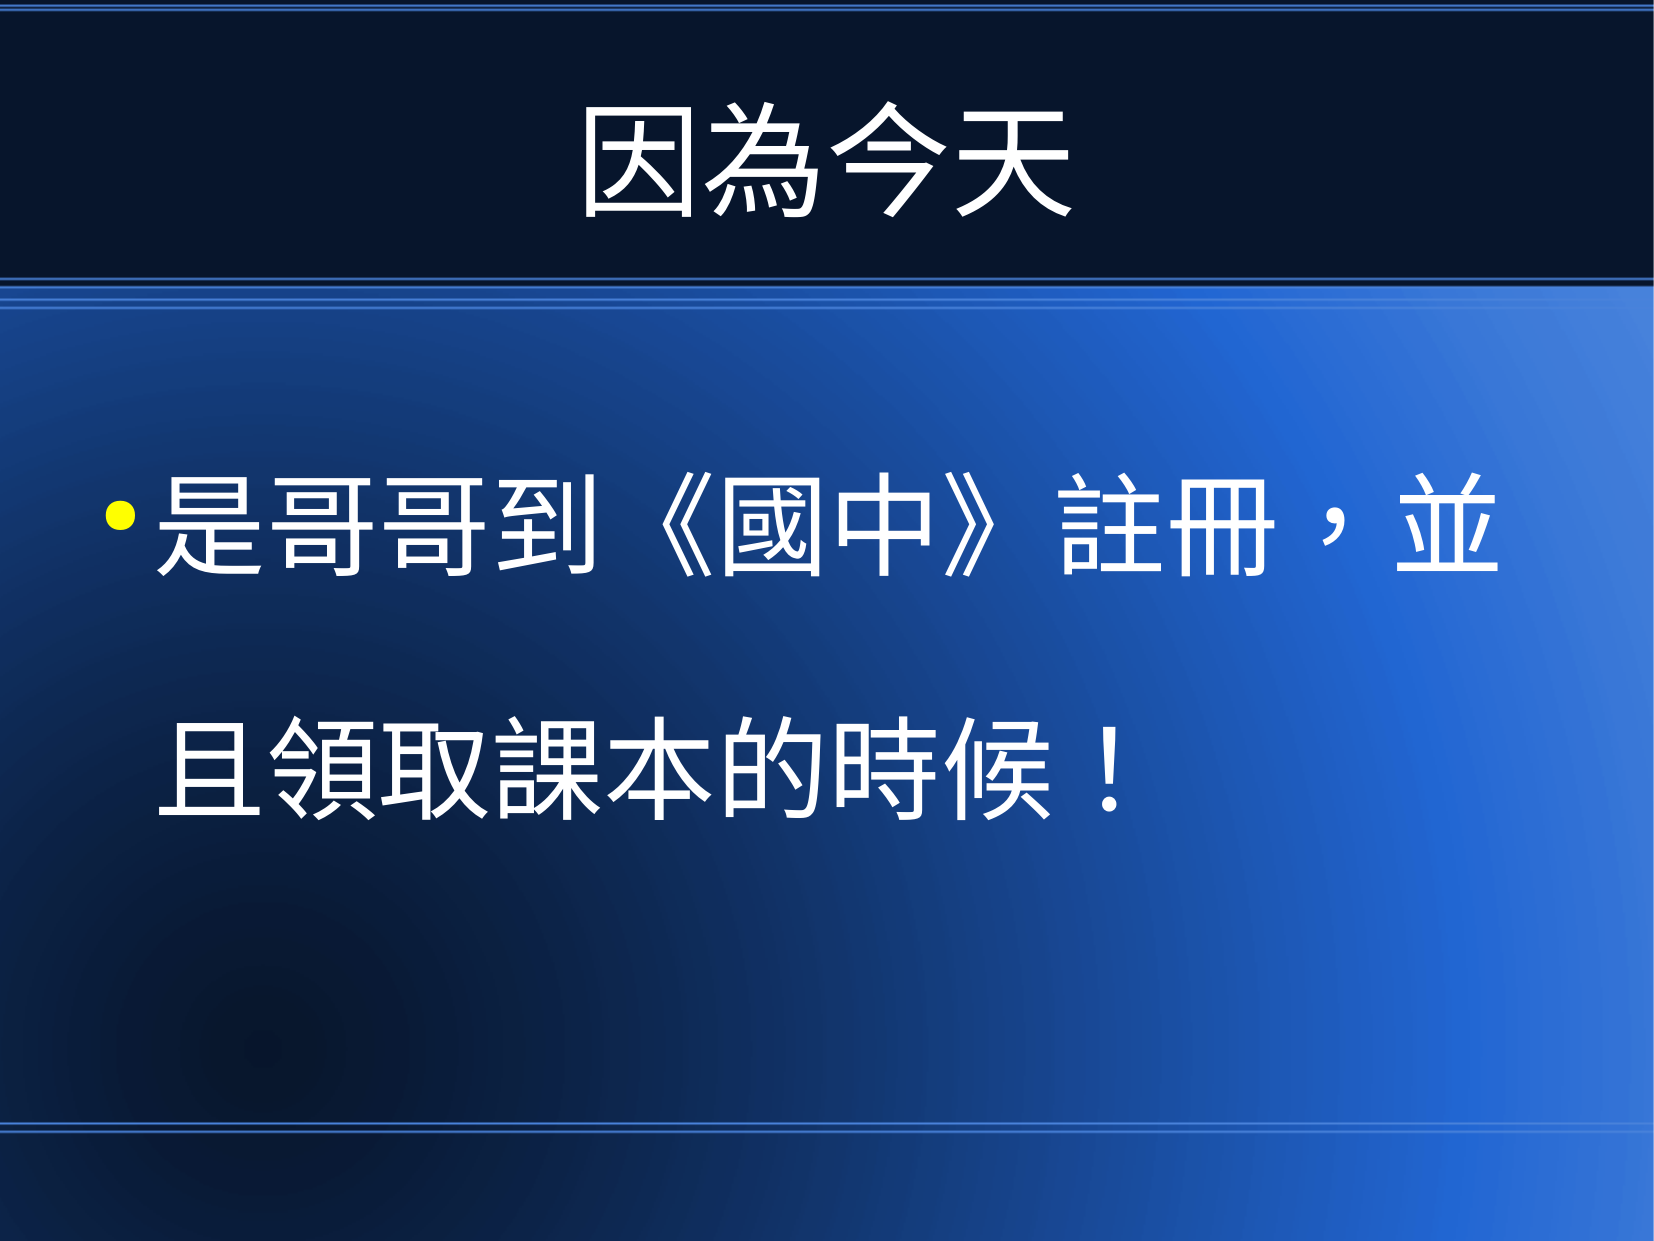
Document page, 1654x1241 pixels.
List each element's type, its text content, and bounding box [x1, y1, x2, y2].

list 是哥哥到《國中》註冊，並且領取課本的時候！ [82, 355, 1571, 1241]
title 因為今天 [82, 49, 1571, 257]
picture [0, 0, 1654, 1241]
